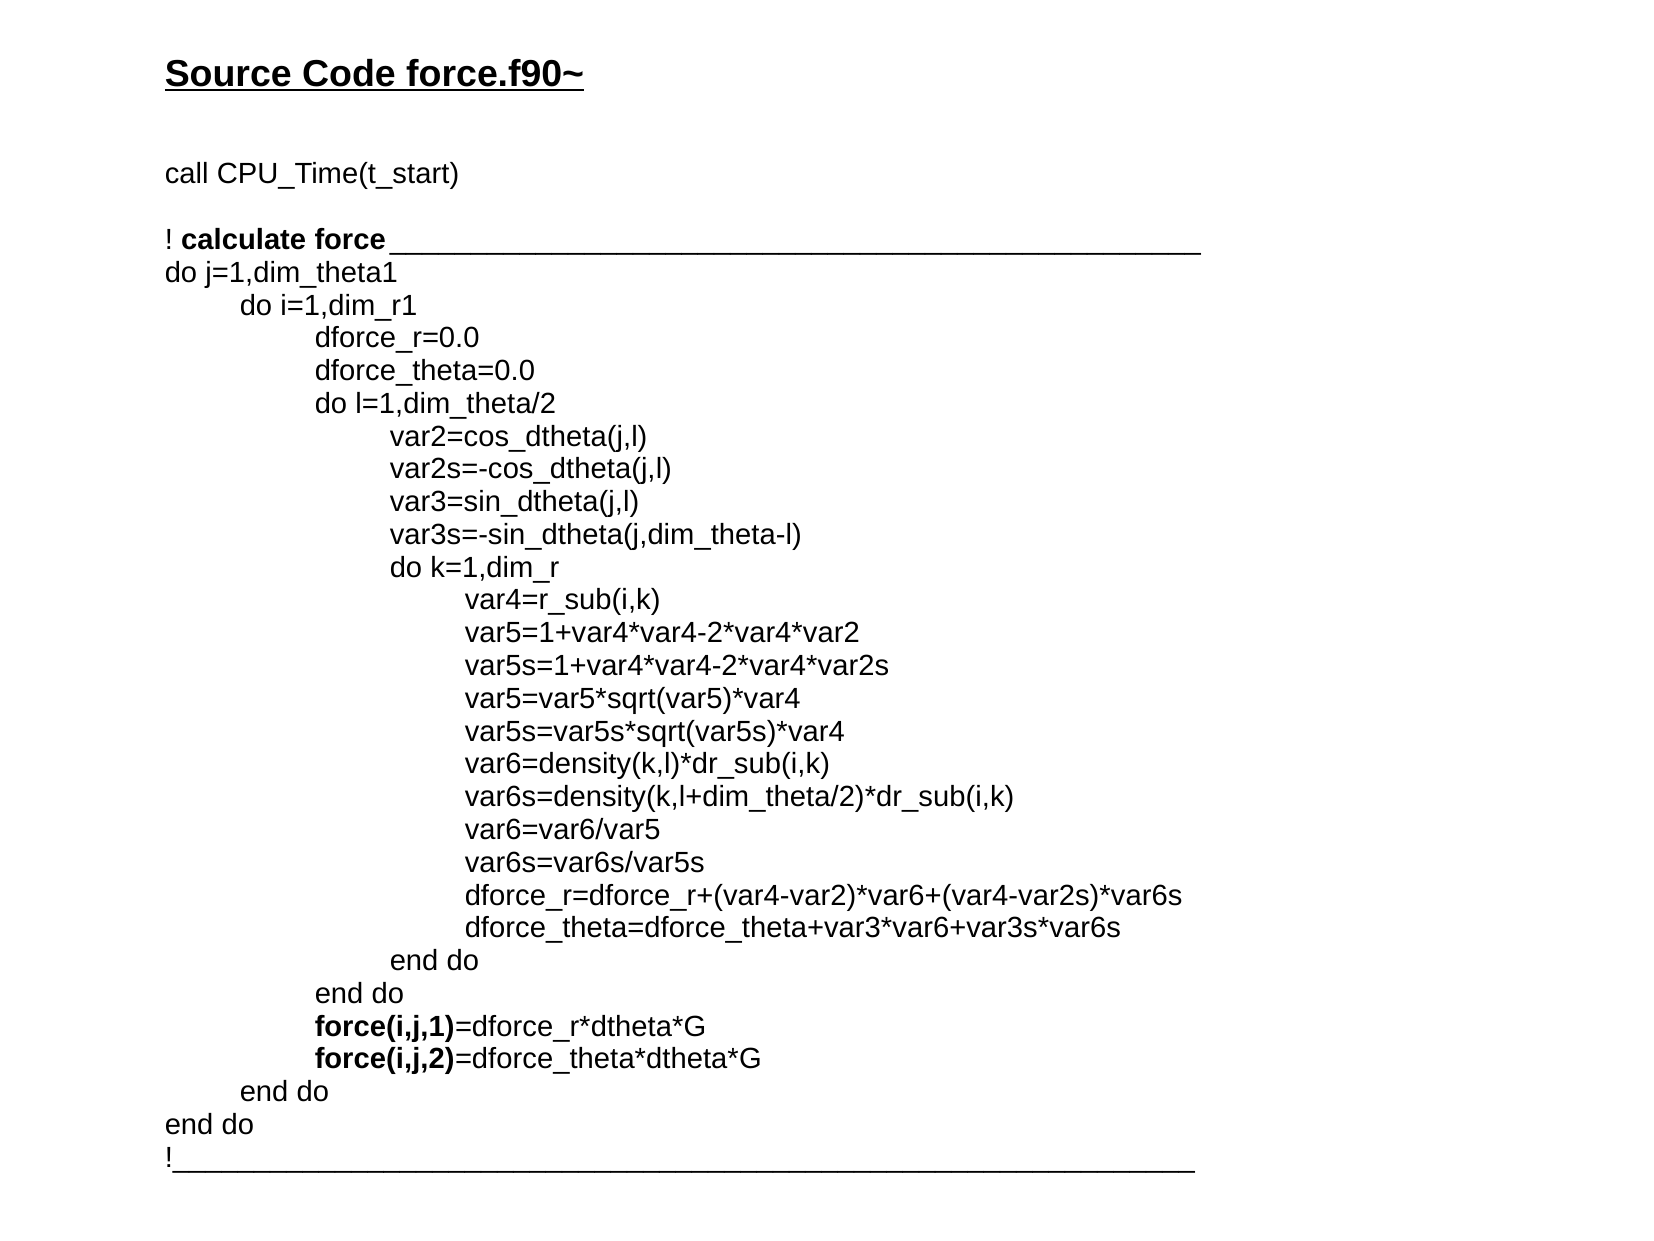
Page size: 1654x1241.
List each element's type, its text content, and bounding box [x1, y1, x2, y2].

text_box Source Code force.f90~ [150, 45, 1501, 102]
text_box call CPU_Time(t_start) ! calculate force __________________________________________________ do j=1,dim_theta1 do i=1,dim_r1 dforce_r=0.0 dforce_theta=0.0 do l=1,dim_theta/2 var2=cos_dtheta(j,l) var2s=-cos_dtheta(j,l) var3=sin_dtheta(j,l) var3s=-sin_dtheta(j,dim_theta-l) do k=1,dim_r var4=r_sub(i,k) var5=1+var4*var4-2*var4*var2 var5s=1+var4*var4-2*var4*var2s var5=var5*sqrt(var5)*var4 var5s=var5s*sqrt(var5s)*var4 var6=density(k,l)*dr_sub(i,k) var6s=density(k,l+dim_theta/2)*dr_sub(i,k) var6=var6/var5 var6s=var6s/var5s dforce_r=dforce_r+(var4-var2)*var6+(var4-var2s)*var6s dforce_theta=dforce_theta+var3*var6+var3s*var6s end do end do force(i,j,1)=dforce_r*dtheta*G force(i,j,2)=dforce_theta*dtheta*G end do end do !_______________________________________________________________ [150, 150, 1501, 1214]
